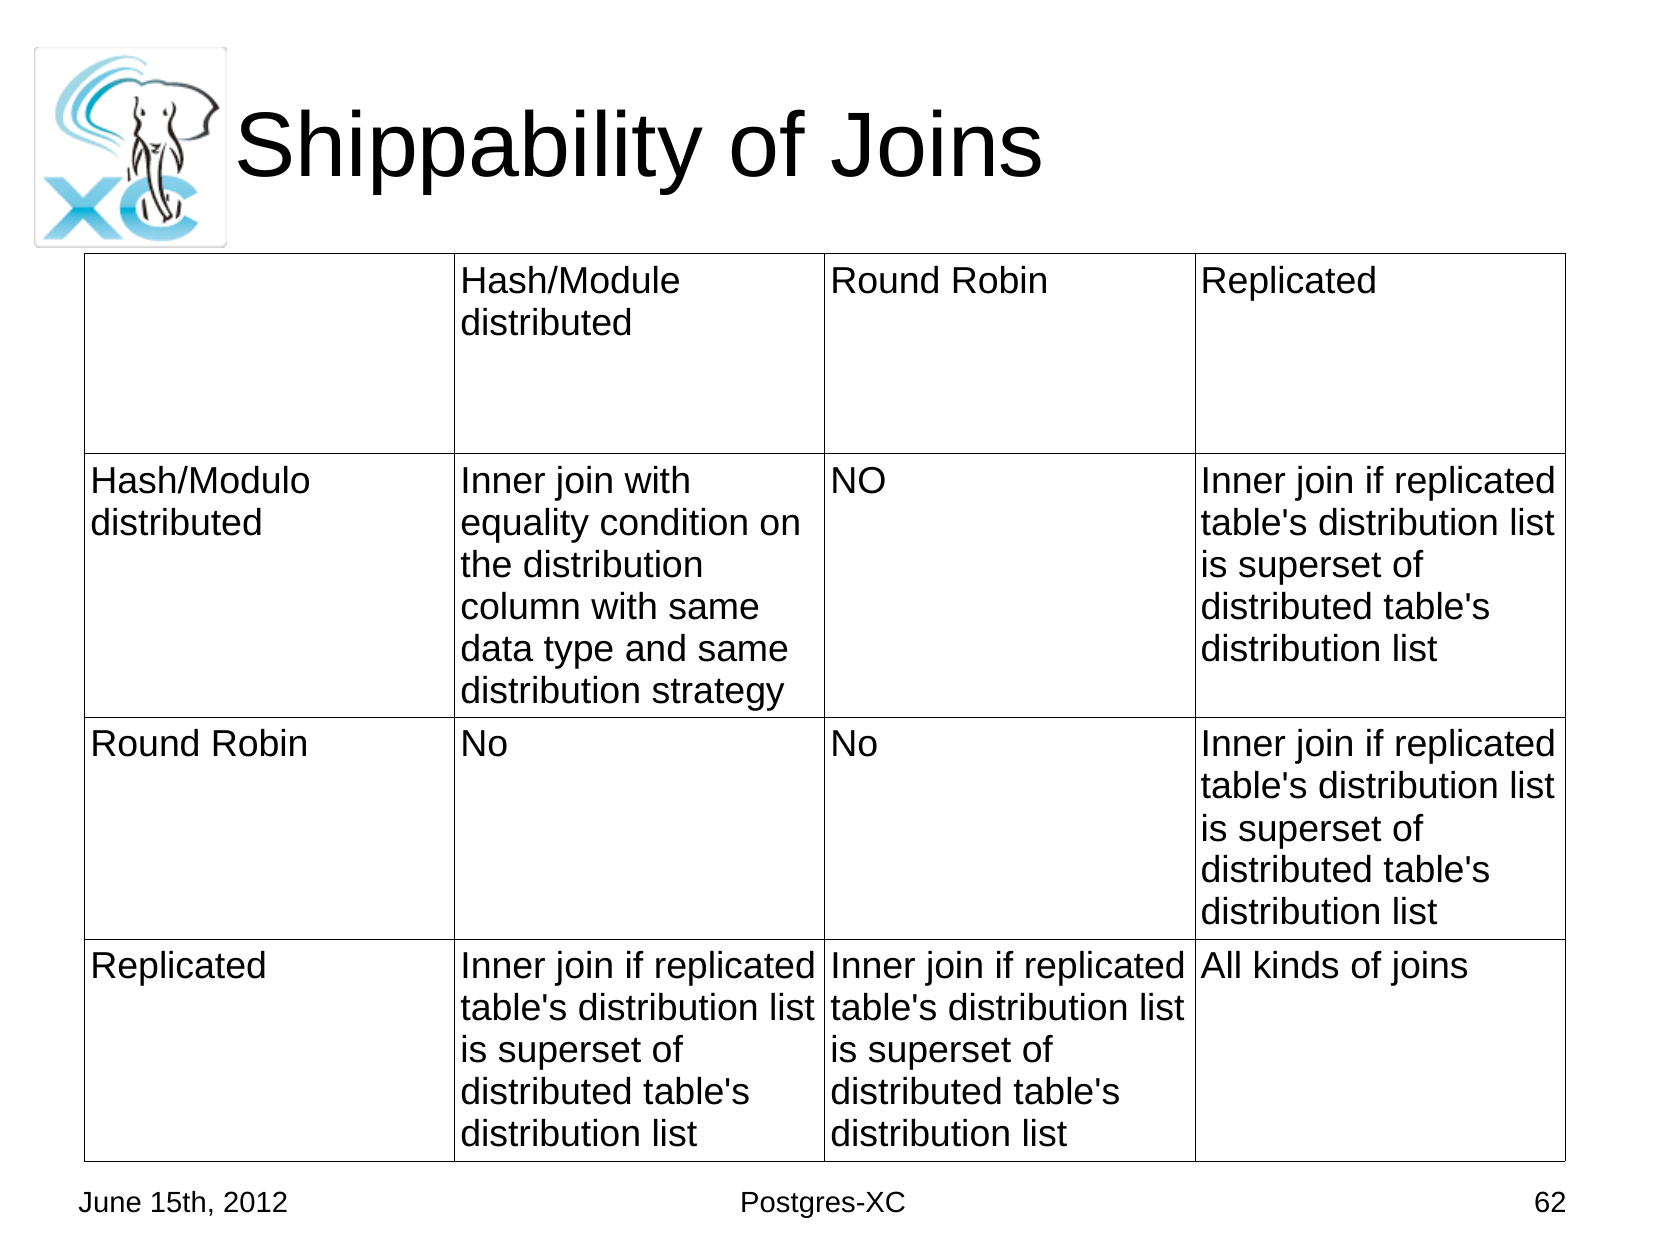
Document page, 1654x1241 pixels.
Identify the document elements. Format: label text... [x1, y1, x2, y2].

table_cell No [825, 718, 1195, 939]
table_cell Round Robin [85, 718, 454, 939]
table_header Round Robin [825, 254, 1195, 453]
table_cell All kinds of joins [1196, 940, 1565, 1161]
table_cell Inner join if replicated table's distribution list is superset of distributed table's distribution list [825, 940, 1195, 1161]
table_header Replicated [1196, 254, 1565, 453]
picture [34, 47, 227, 248]
table_cell Hash/Modulo distributed [85, 454, 454, 717]
table_cell Inner join if replicated table's distribution list is superset of distributed table's distribution list [455, 940, 824, 1161]
table_header [85, 254, 454, 453]
table_cell No [455, 718, 824, 939]
table_cell NO [825, 454, 1195, 717]
table_cell Inner join if replicated table's distribution list is superset of distributed table's distribution list [1196, 454, 1565, 717]
table_cell Inner join if replicated table's distribution list is superset of distributed table's distribution list [1196, 718, 1565, 939]
table_header Hash/Module distributed [455, 254, 824, 453]
title Shippability of Joins [234, 40, 1599, 248]
table_cell Inner join with equality condition on the distribution column with same data type and same distribution strategy [455, 454, 824, 717]
table_cell Replicated [85, 940, 454, 1161]
